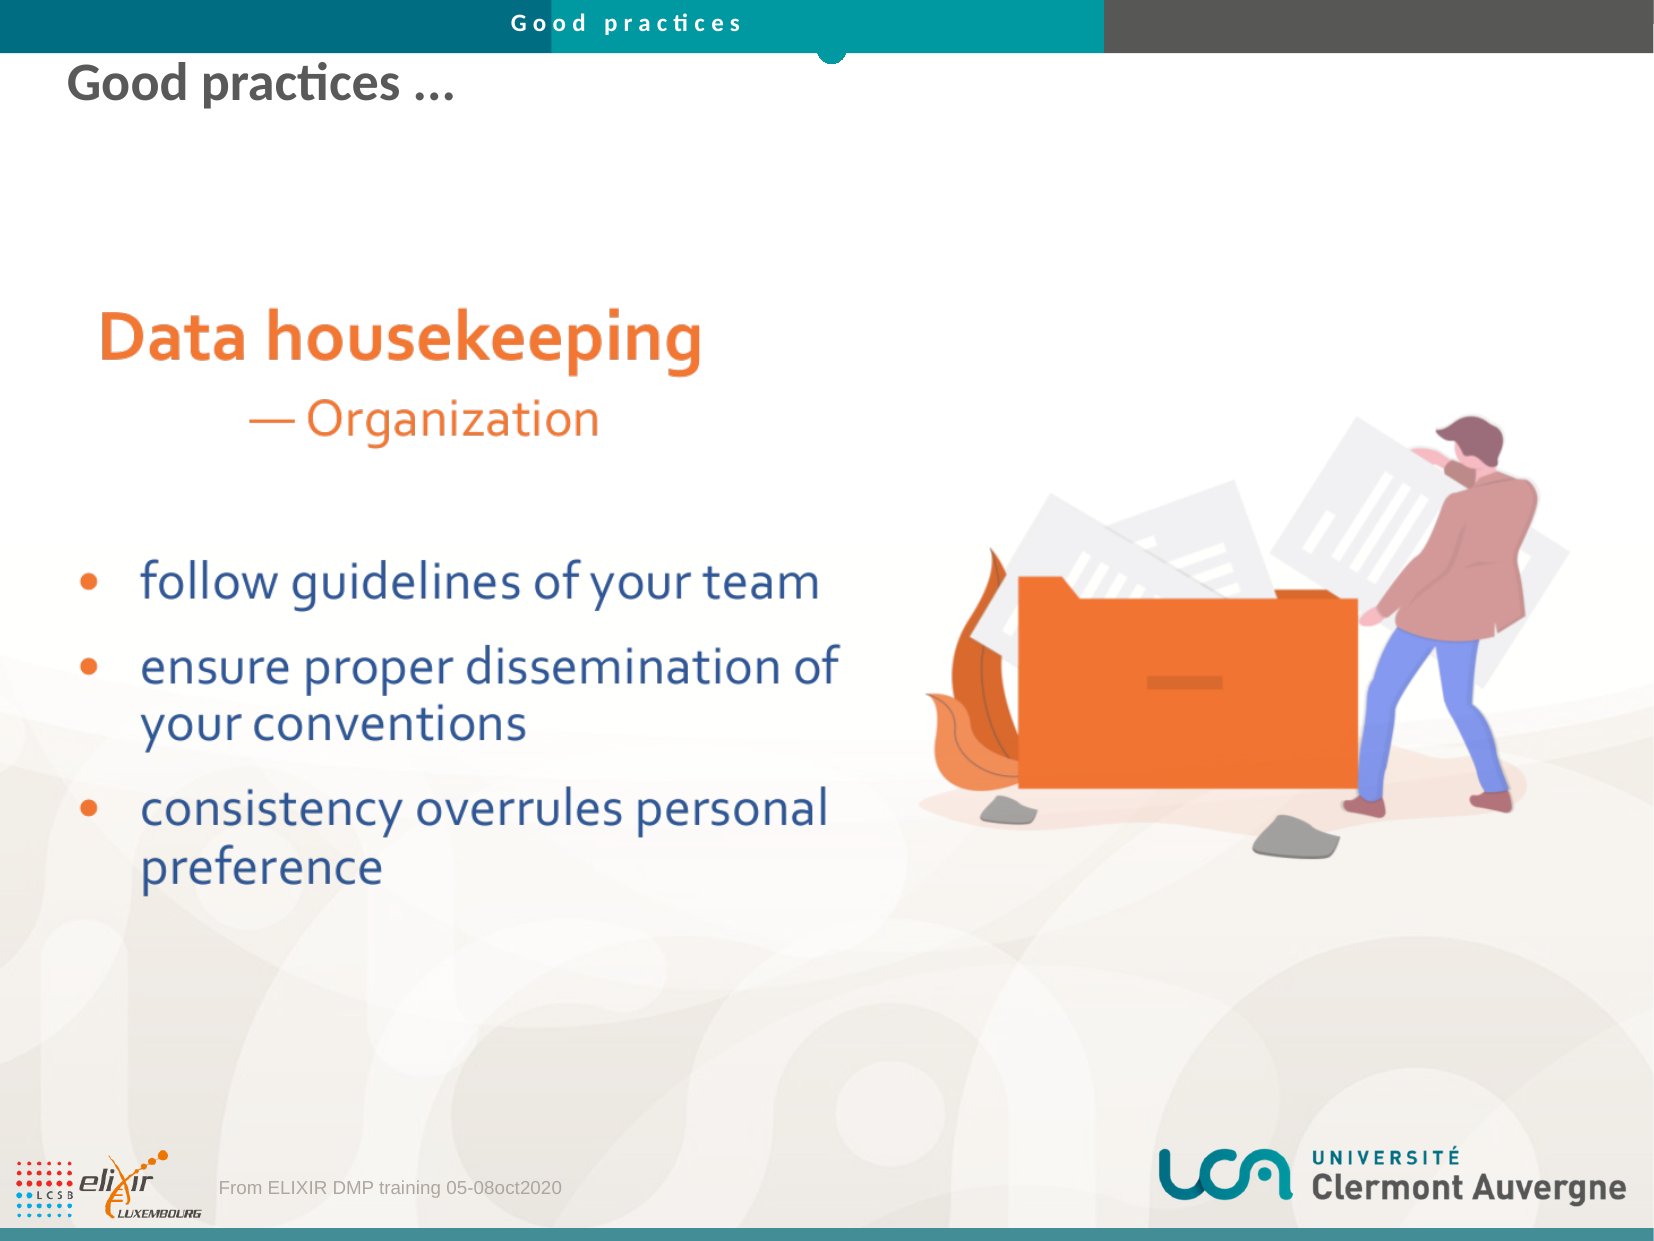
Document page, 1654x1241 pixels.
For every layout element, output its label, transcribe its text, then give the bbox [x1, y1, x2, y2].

text_box [818, 54, 846, 64]
text_box [0, 0, 1654, 54]
picture [0, 54, 1654, 1241]
text_box From ELIXIR DMP training 05-08oct2020 [203, 1170, 615, 1210]
text_box Good practices [5, 5, 1654, 54]
text_box Good practices ... [52, 54, 977, 208]
